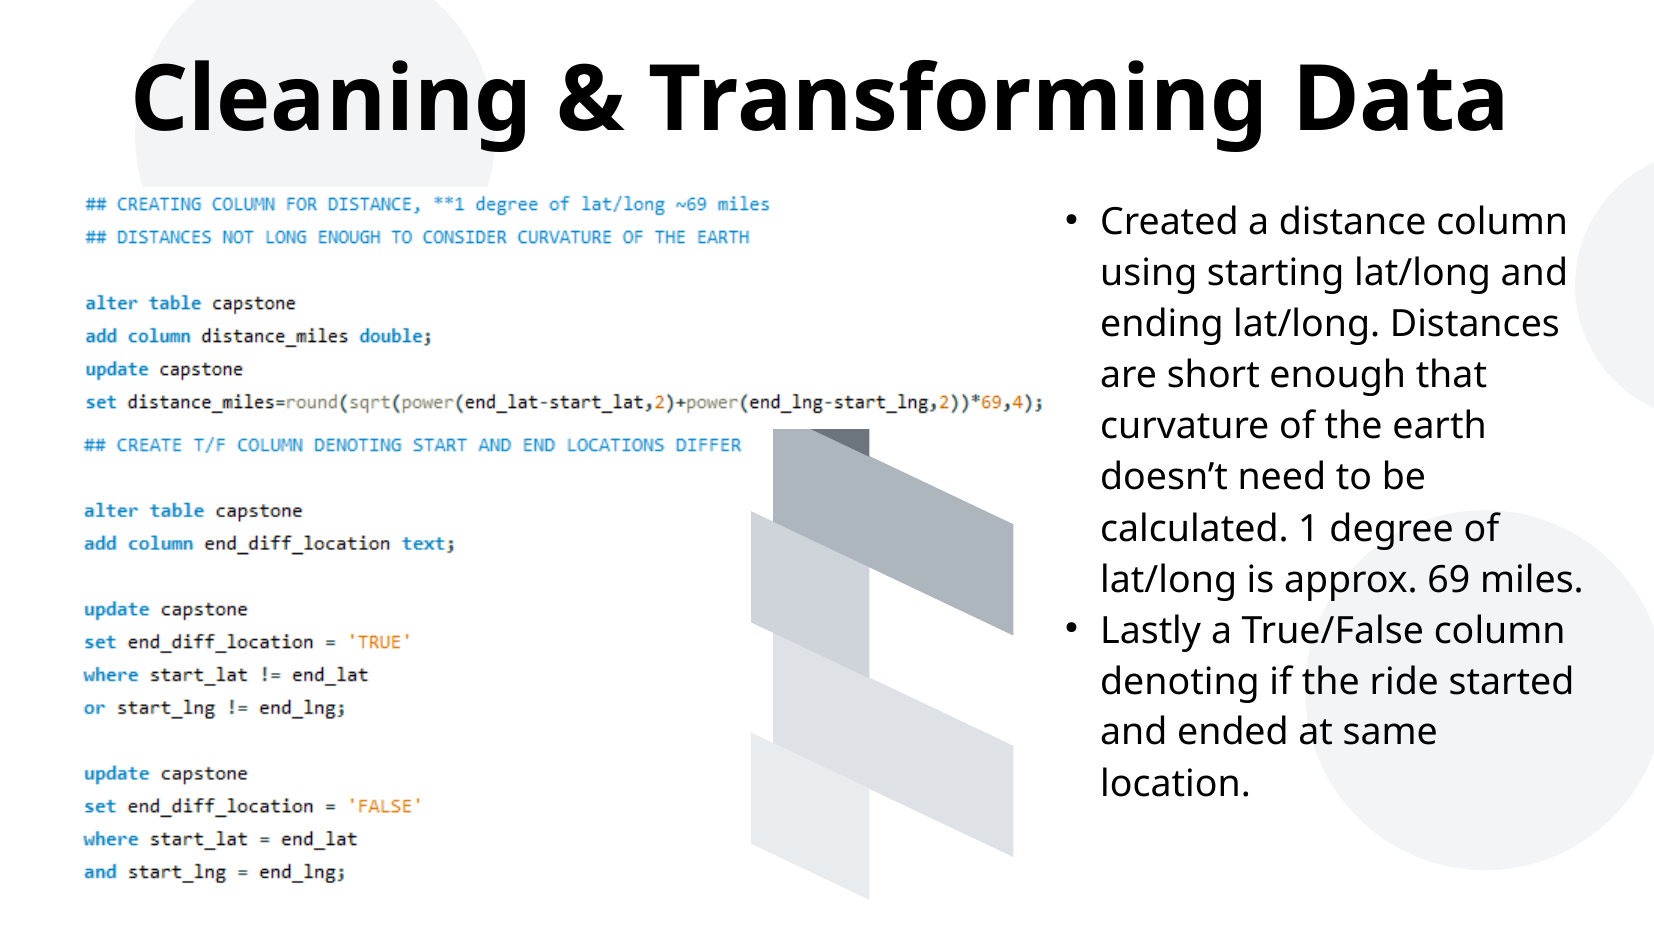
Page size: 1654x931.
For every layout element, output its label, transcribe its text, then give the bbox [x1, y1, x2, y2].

title Cleaning & Transforming Data [76, 17, 1565, 173]
picture [73, 187, 1049, 894]
text_box Created a distance column using starting lat/long and ending lat/long. Distances are short enough that curvature of the earth doesn’t need to be calculated. 1 degree of lat/long is approx. 69 miles. Lastly a True/False column denoting if the ride started and ended at same location. [1050, 187, 1613, 815]
